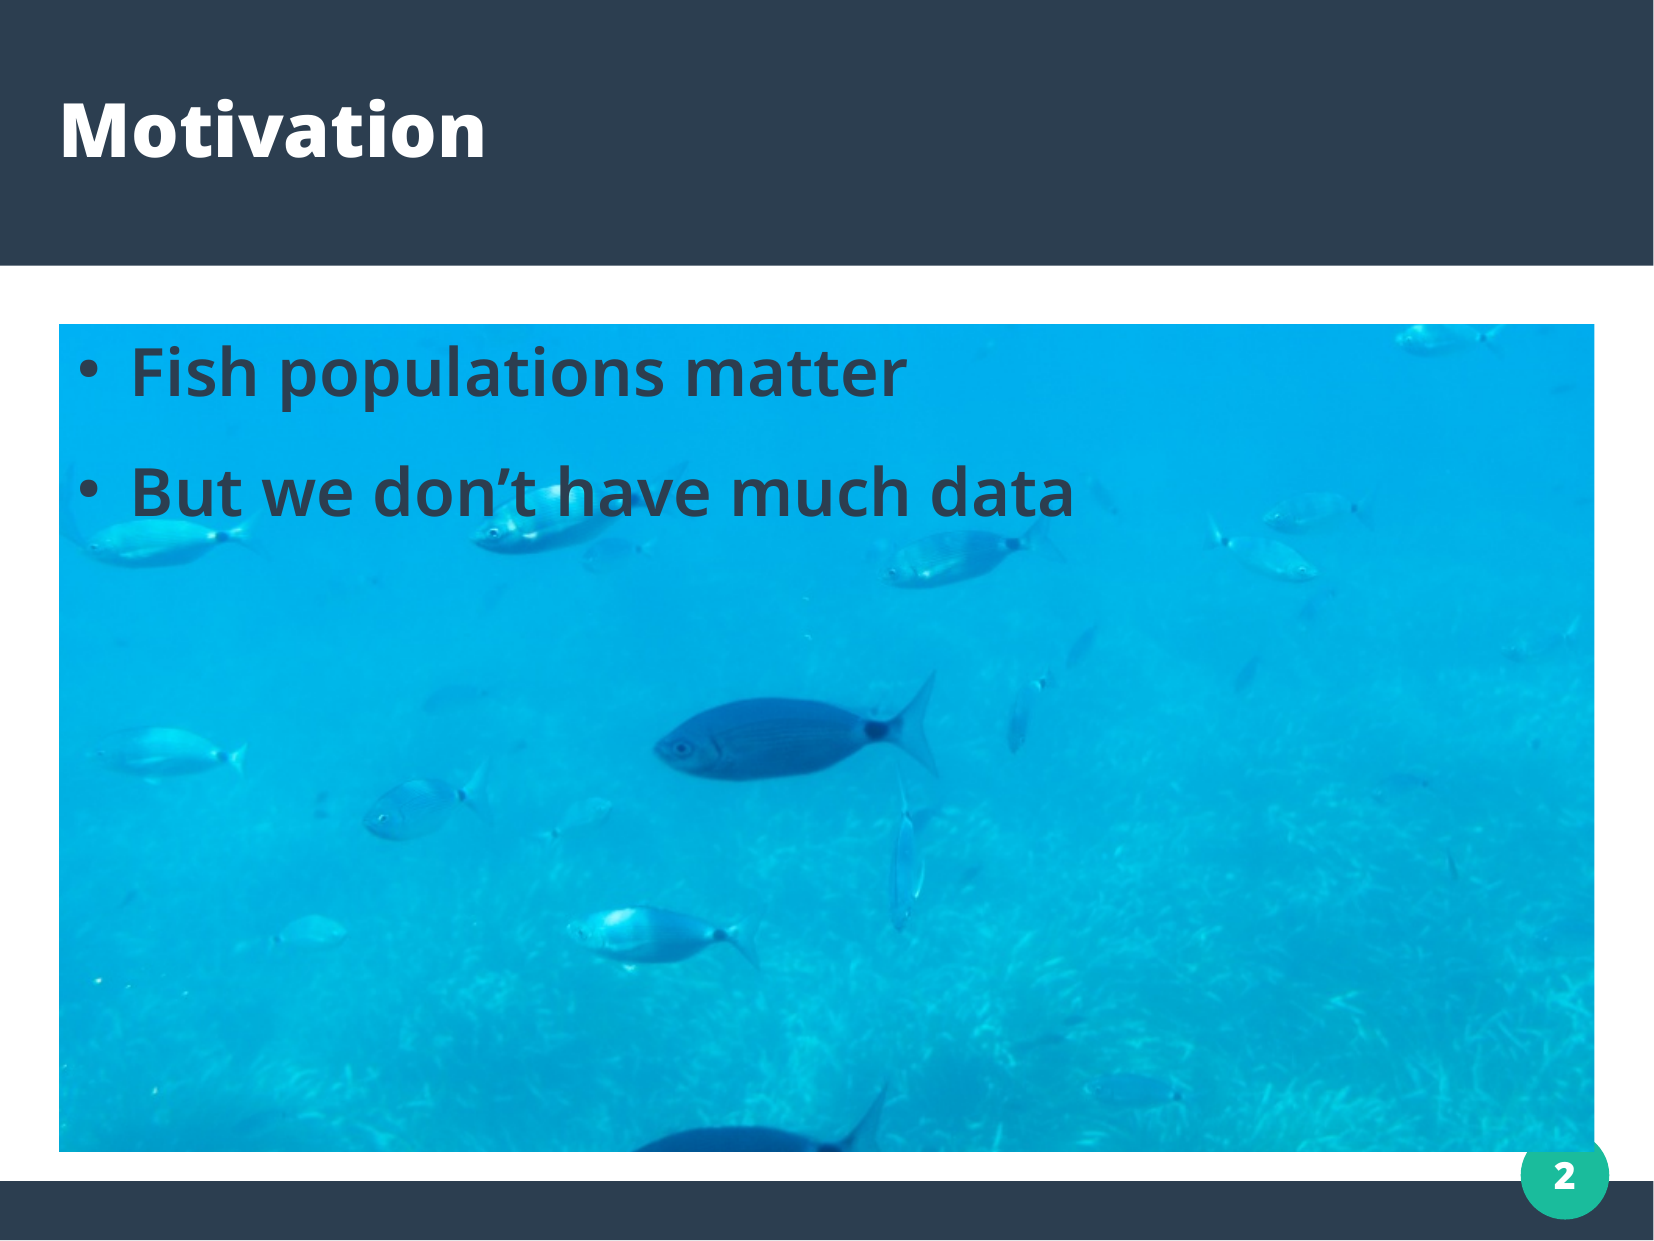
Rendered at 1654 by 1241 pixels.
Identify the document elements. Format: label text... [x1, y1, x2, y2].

list Fish populations matter But we don’t have much data [59, 324, 1595, 1152]
title Motivation [59, 49, 1595, 207]
